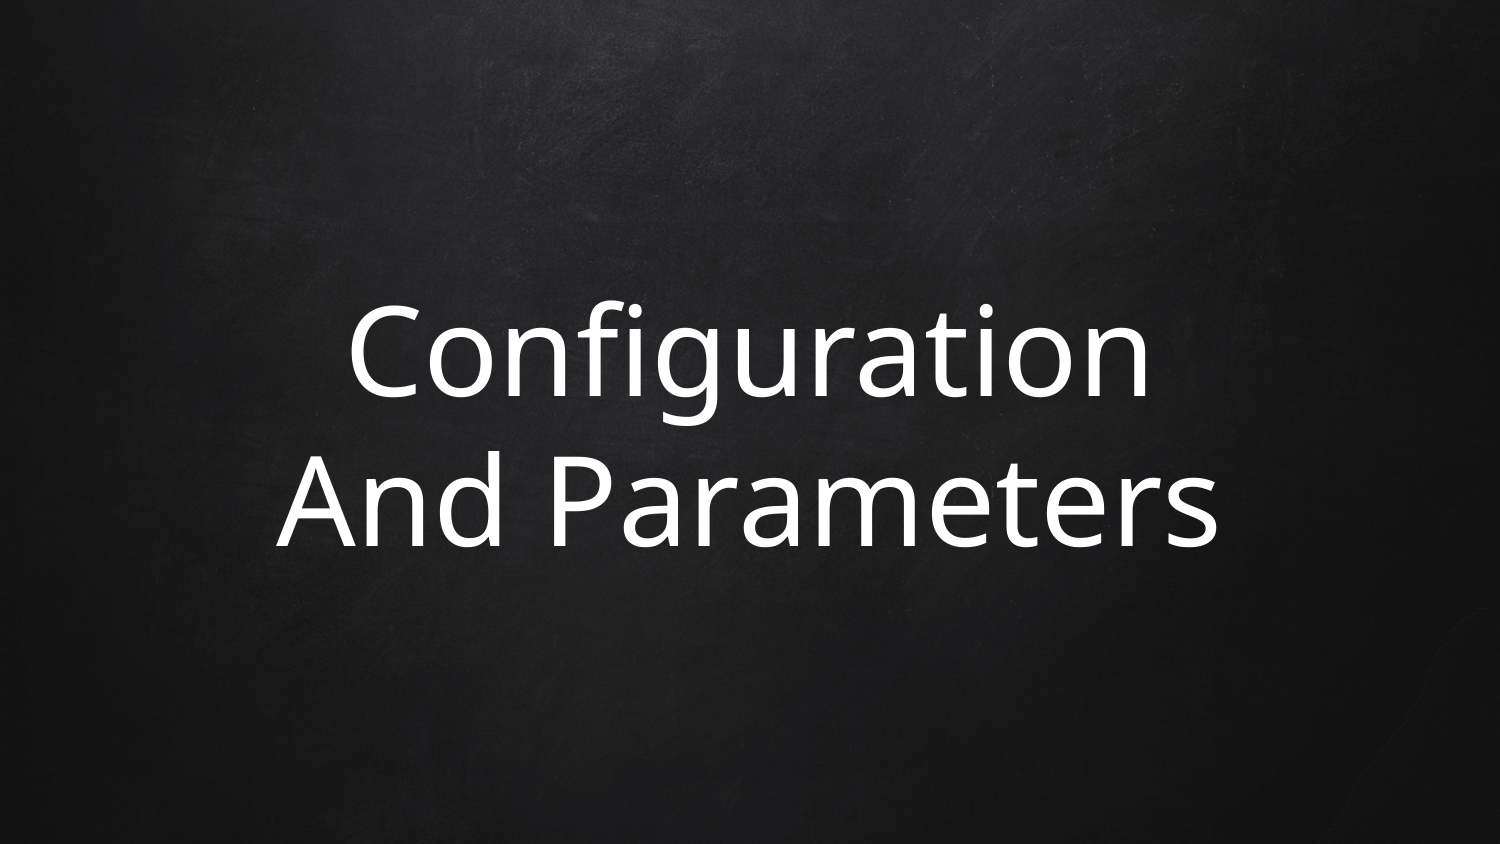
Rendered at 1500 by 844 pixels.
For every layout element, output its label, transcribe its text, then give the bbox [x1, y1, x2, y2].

title Configuration And Parameters [112, 326, 1388, 517]
picture [0, 0, 1500, 844]
